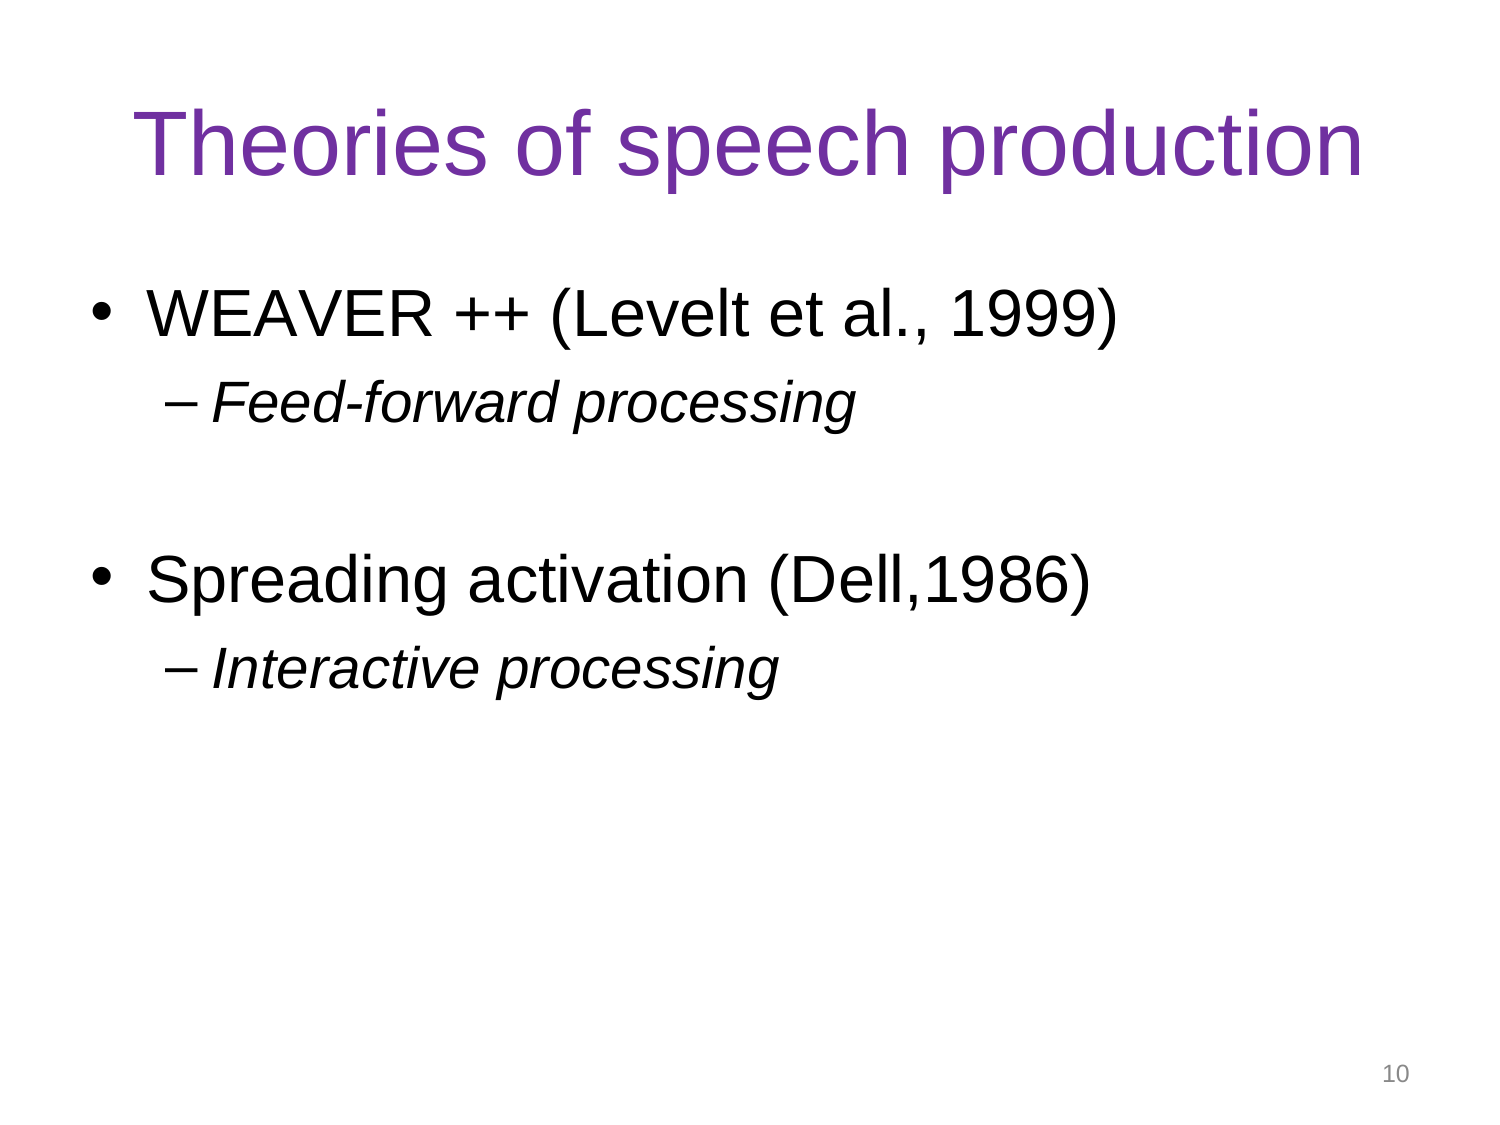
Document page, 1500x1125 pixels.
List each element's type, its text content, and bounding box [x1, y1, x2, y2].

text_box <number> [1074, 1042, 1426, 1103]
title Theories of speech production [75, 45, 1426, 233]
list WEAVER ++ (Levelt et al., 1999) Feed-forward processing Spreading activation (Dell,1986) Interactive processing [75, 262, 1426, 1005]
